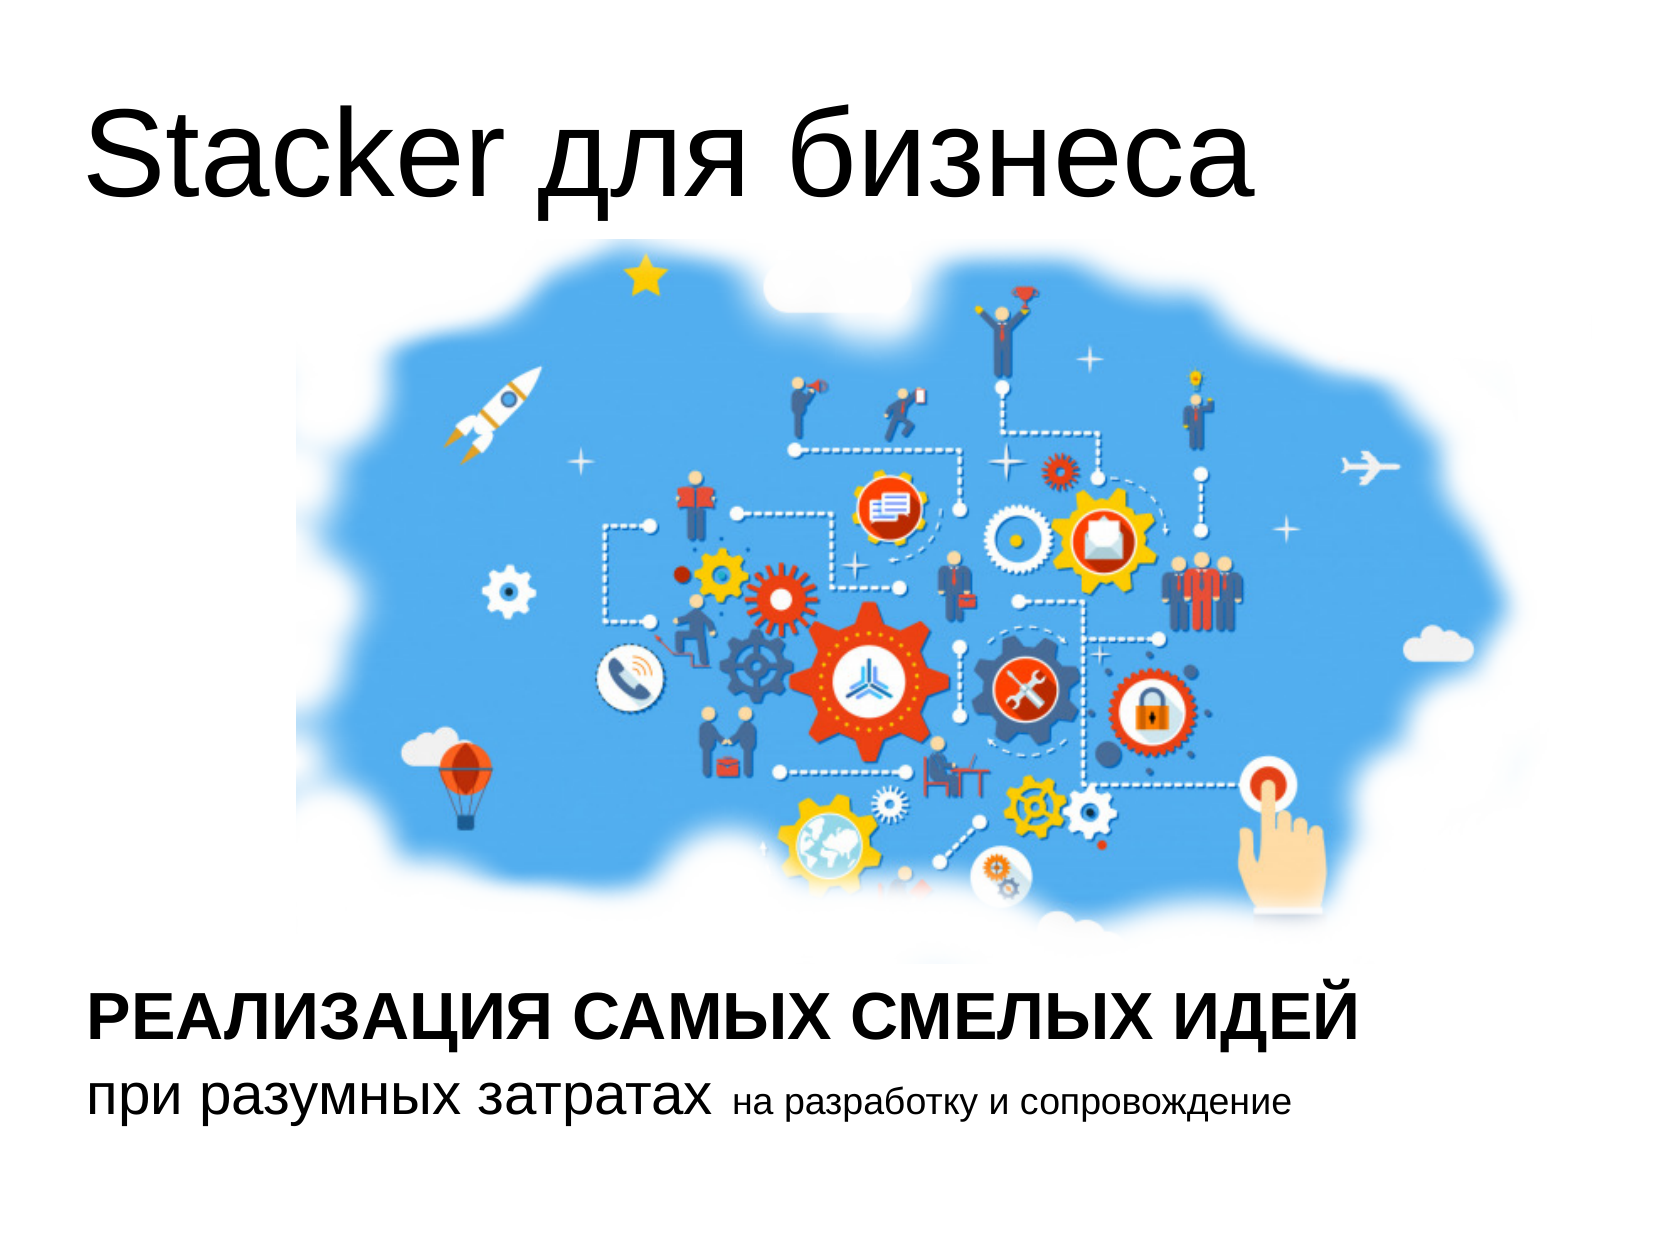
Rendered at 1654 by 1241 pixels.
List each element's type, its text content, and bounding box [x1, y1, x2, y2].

text_box РЕАЛИЗАЦИЯ САМЫХ СМЕЛЫХ ИДЕЙ при разумных затратах на разработку и сопровождение [86, 945, 1576, 1163]
picture [296, 239, 1592, 964]
title Stacker для бизнеса [82, 49, 1571, 257]
